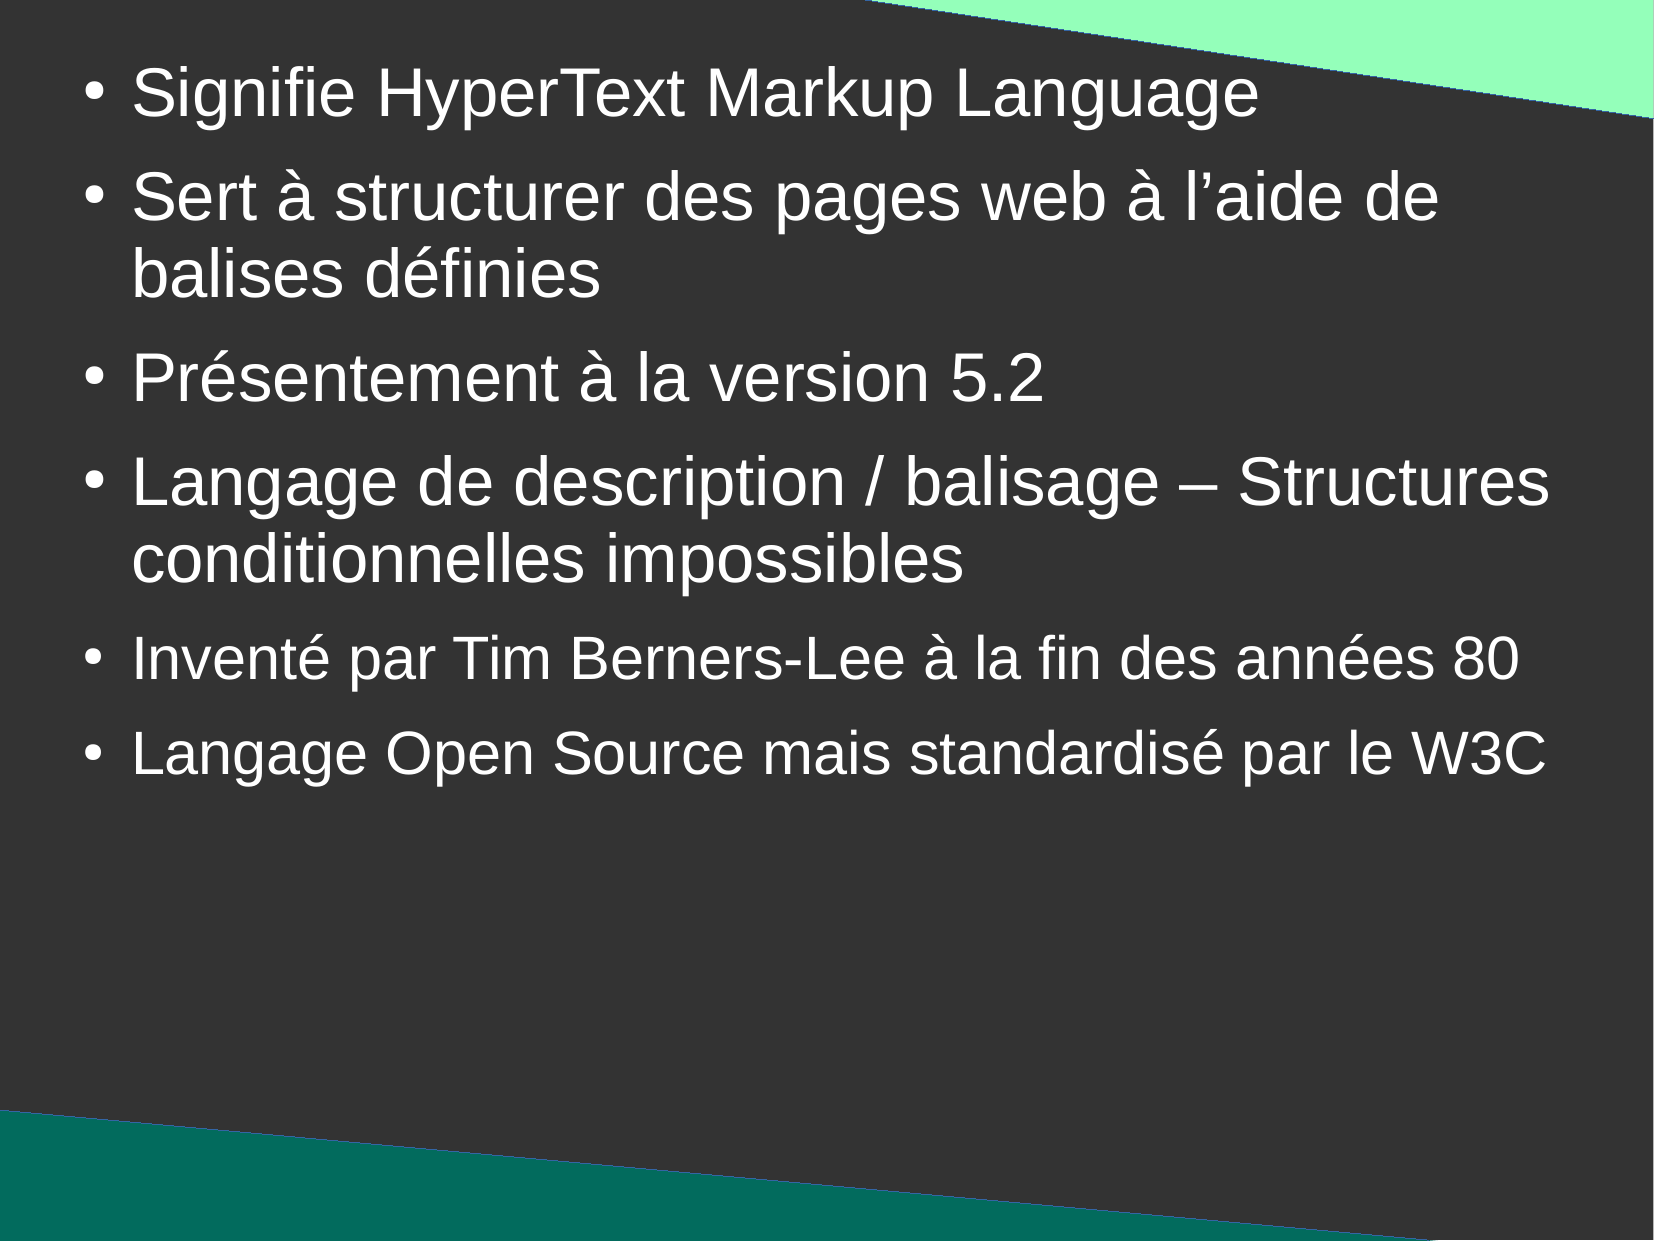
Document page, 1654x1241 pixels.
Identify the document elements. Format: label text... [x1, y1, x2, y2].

list Signifie HyperText Markup Language Sert à structurer des pages web à l’aide de balises définies Présentement à la version 5.2 Langage de description / balisage – Structures conditionnelles impossibles Inventé par Tim Berners-Lee à la fin des années 80 Langage Open Source mais standardisé par le W3C [65, 54, 1554, 863]
text_box [865, 0, 1654, 119]
